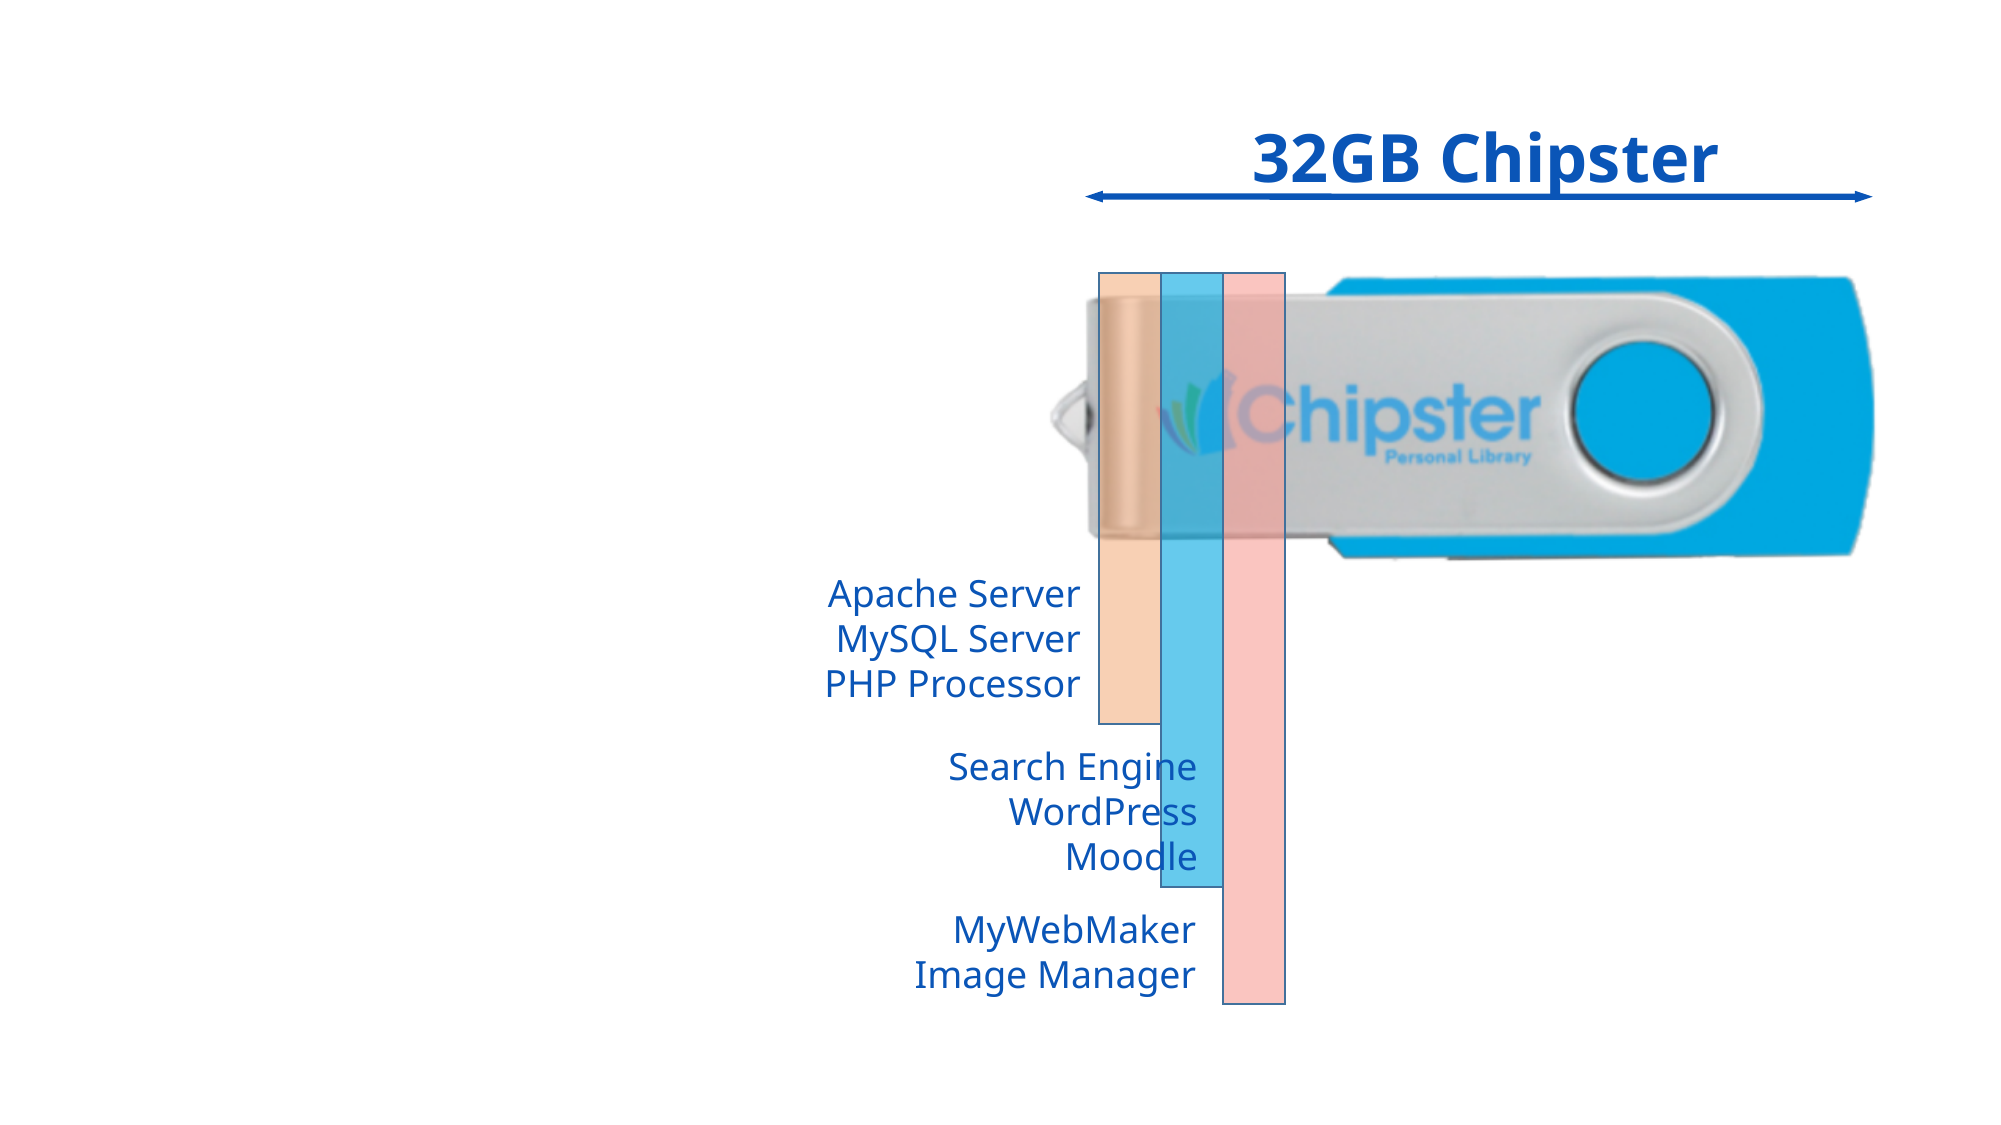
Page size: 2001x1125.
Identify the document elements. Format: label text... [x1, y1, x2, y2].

text_box MyWebMaker Image Manager [899, 898, 1289, 1003]
text_box Search Engine WordPress Moodle [933, 735, 1223, 885]
text_box [1099, 273, 1285, 898]
picture [1016, 252, 1942, 595]
text_box 32GB Chipster [1237, 108, 1721, 205]
text_box Apache Server MySQL Server PHP Processor [809, 562, 1157, 712]
